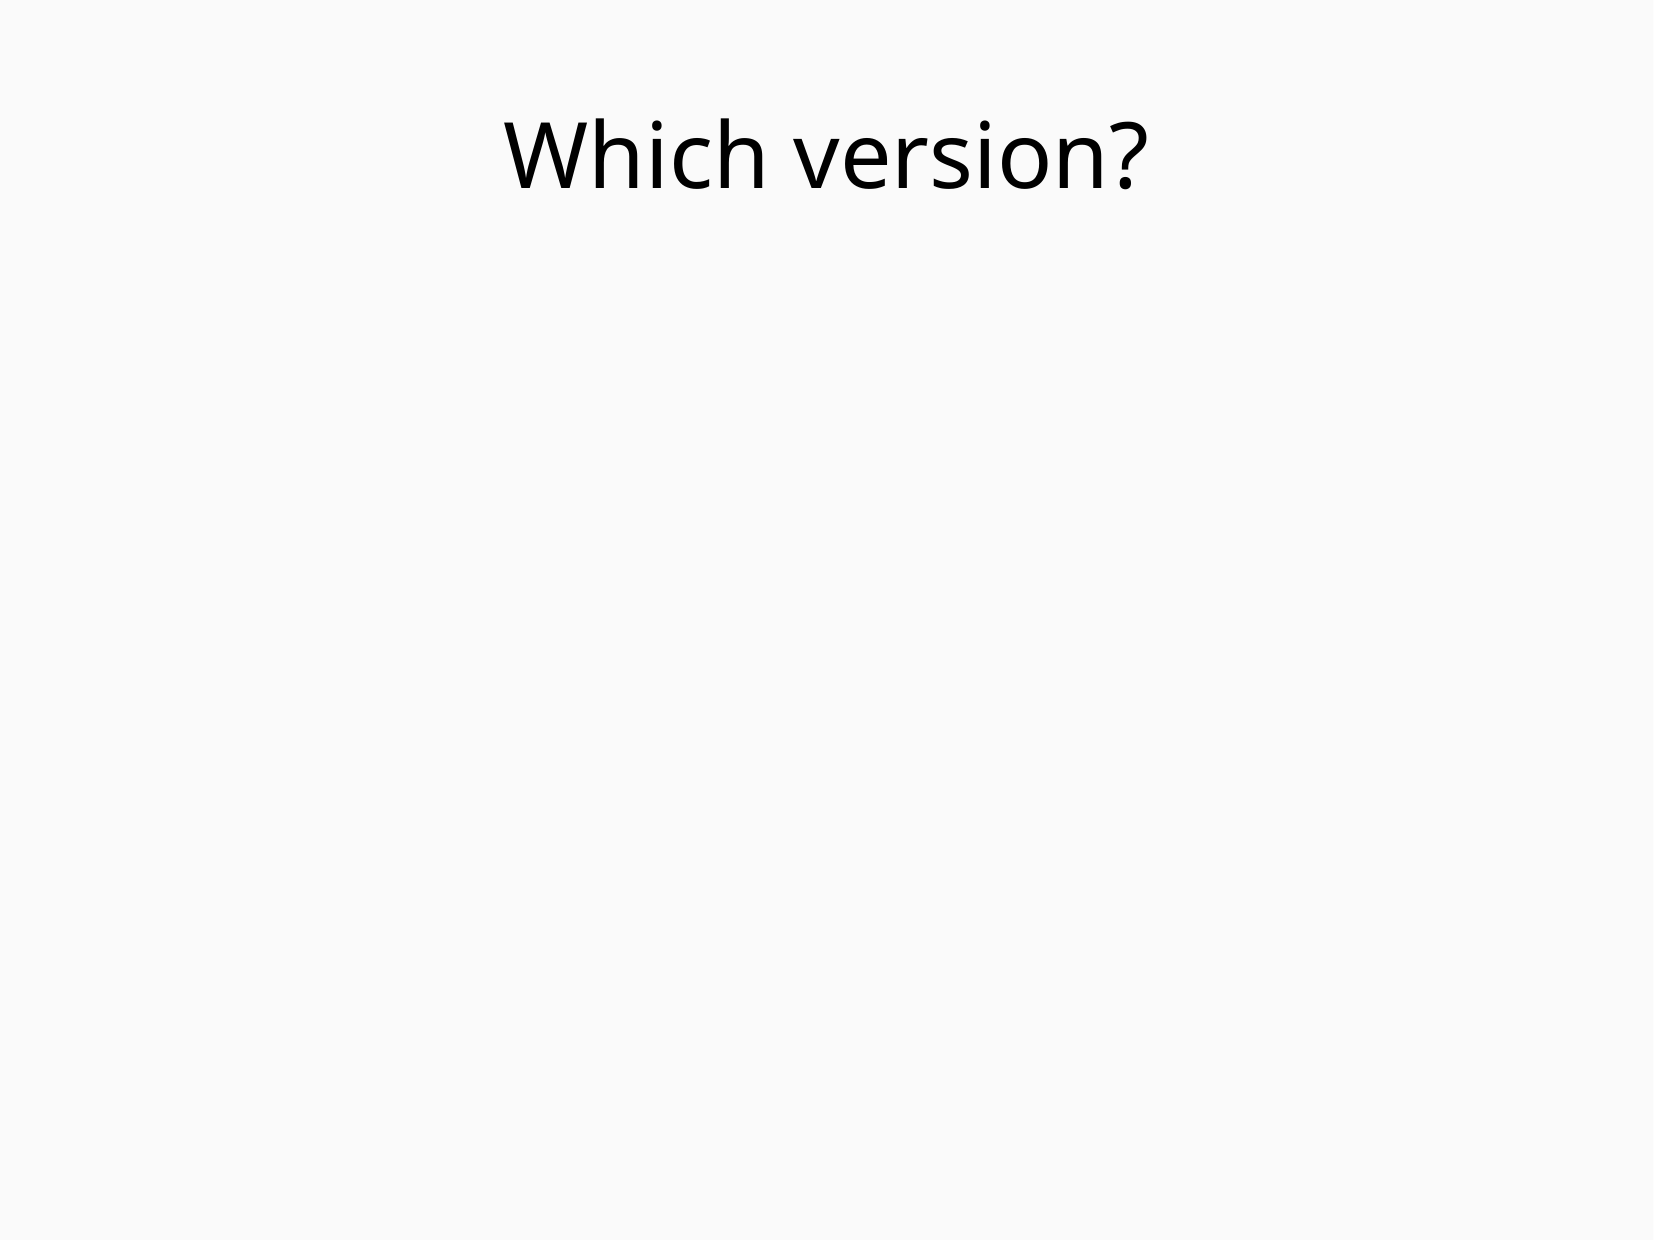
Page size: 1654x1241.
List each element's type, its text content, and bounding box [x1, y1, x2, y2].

title Which version? [82, 49, 1571, 257]
